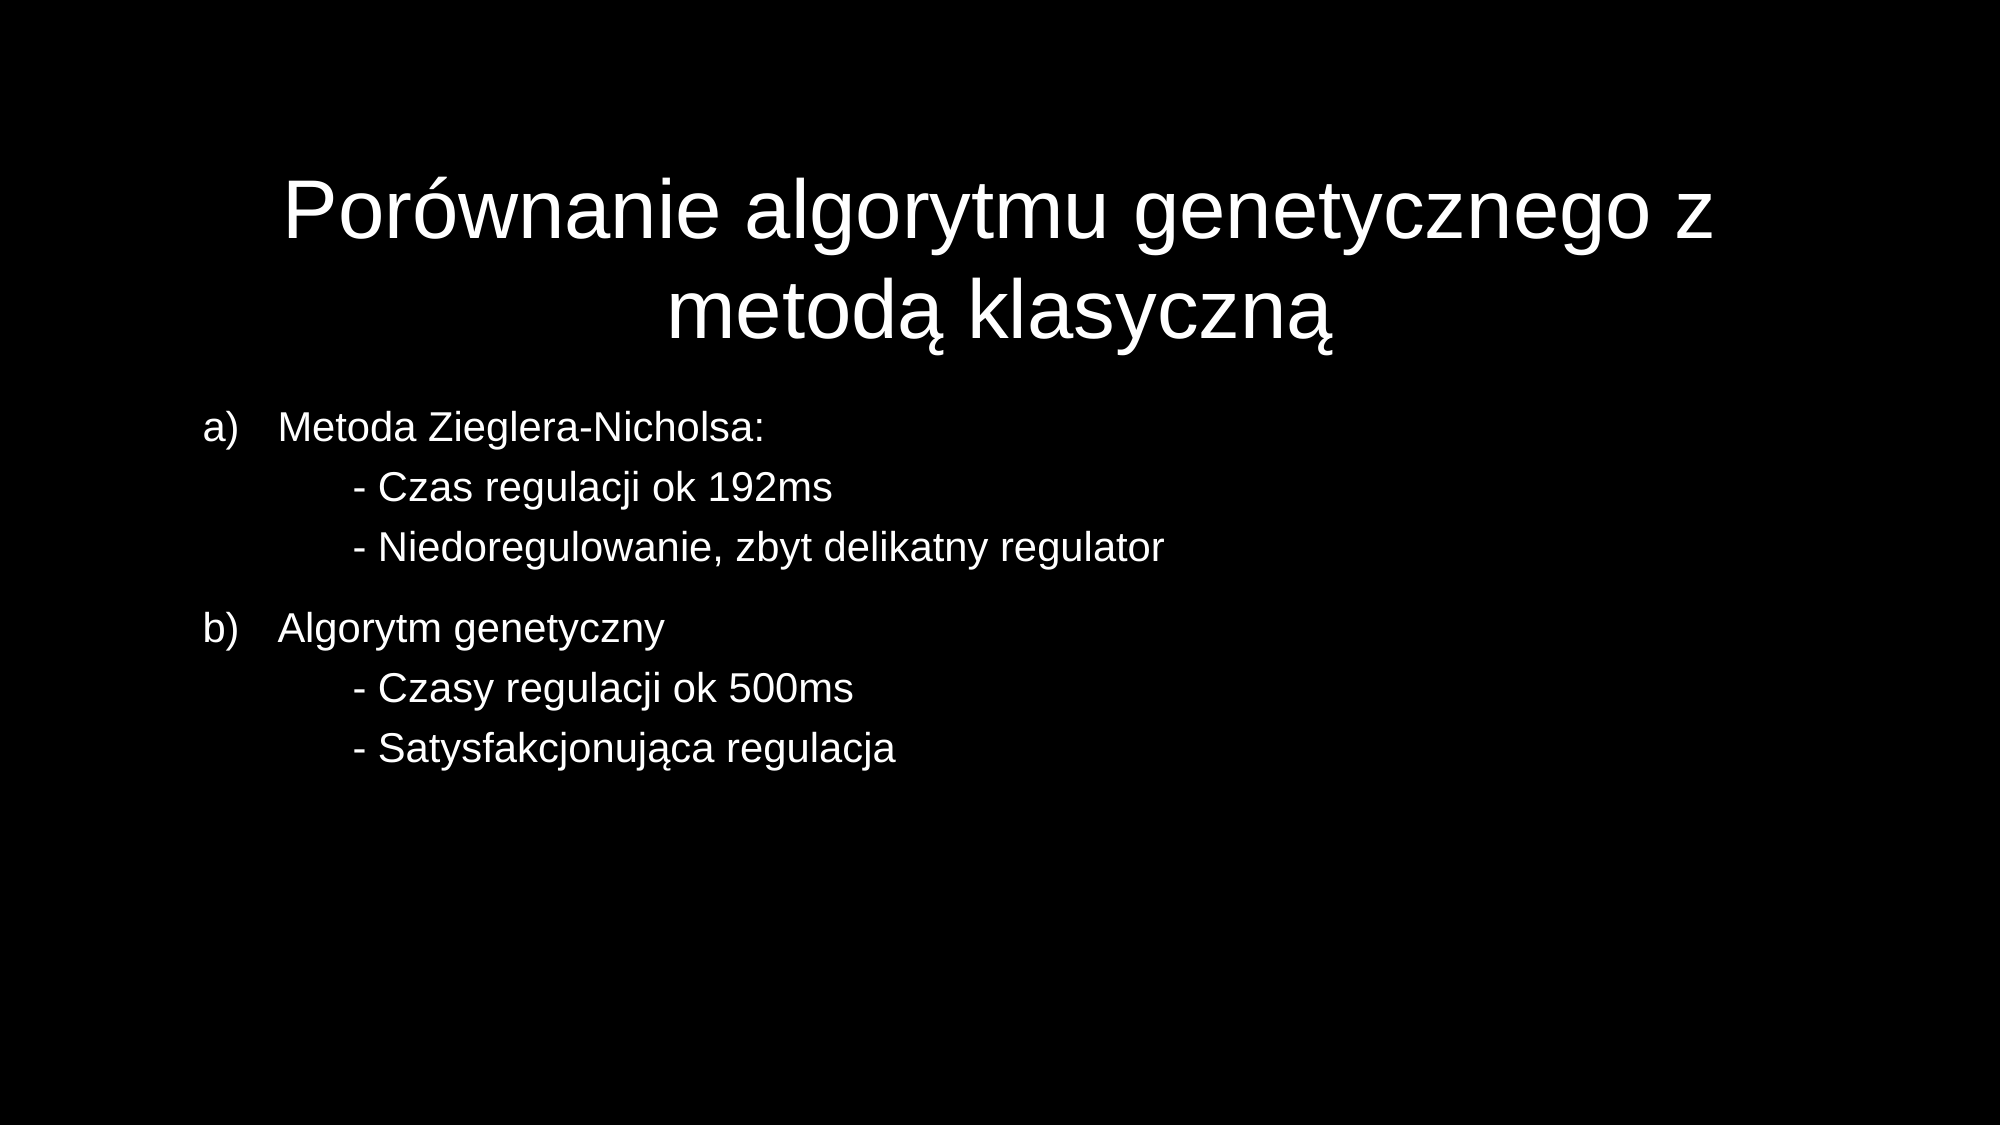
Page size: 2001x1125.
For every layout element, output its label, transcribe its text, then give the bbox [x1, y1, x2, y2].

list Metoda Zieglera-Nicholsa: - Czas regulacji ok 192ms - Niedoregulowanie, zbyt delikatny regulator Algorytm genetyczny - Czasy regulacji ok 500ms - Satysfakcjonująca regulacja [187, 382, 1813, 968]
title Porównanie algorytmu genetycznego z metodą klasyczną [187, 143, 1813, 367]
